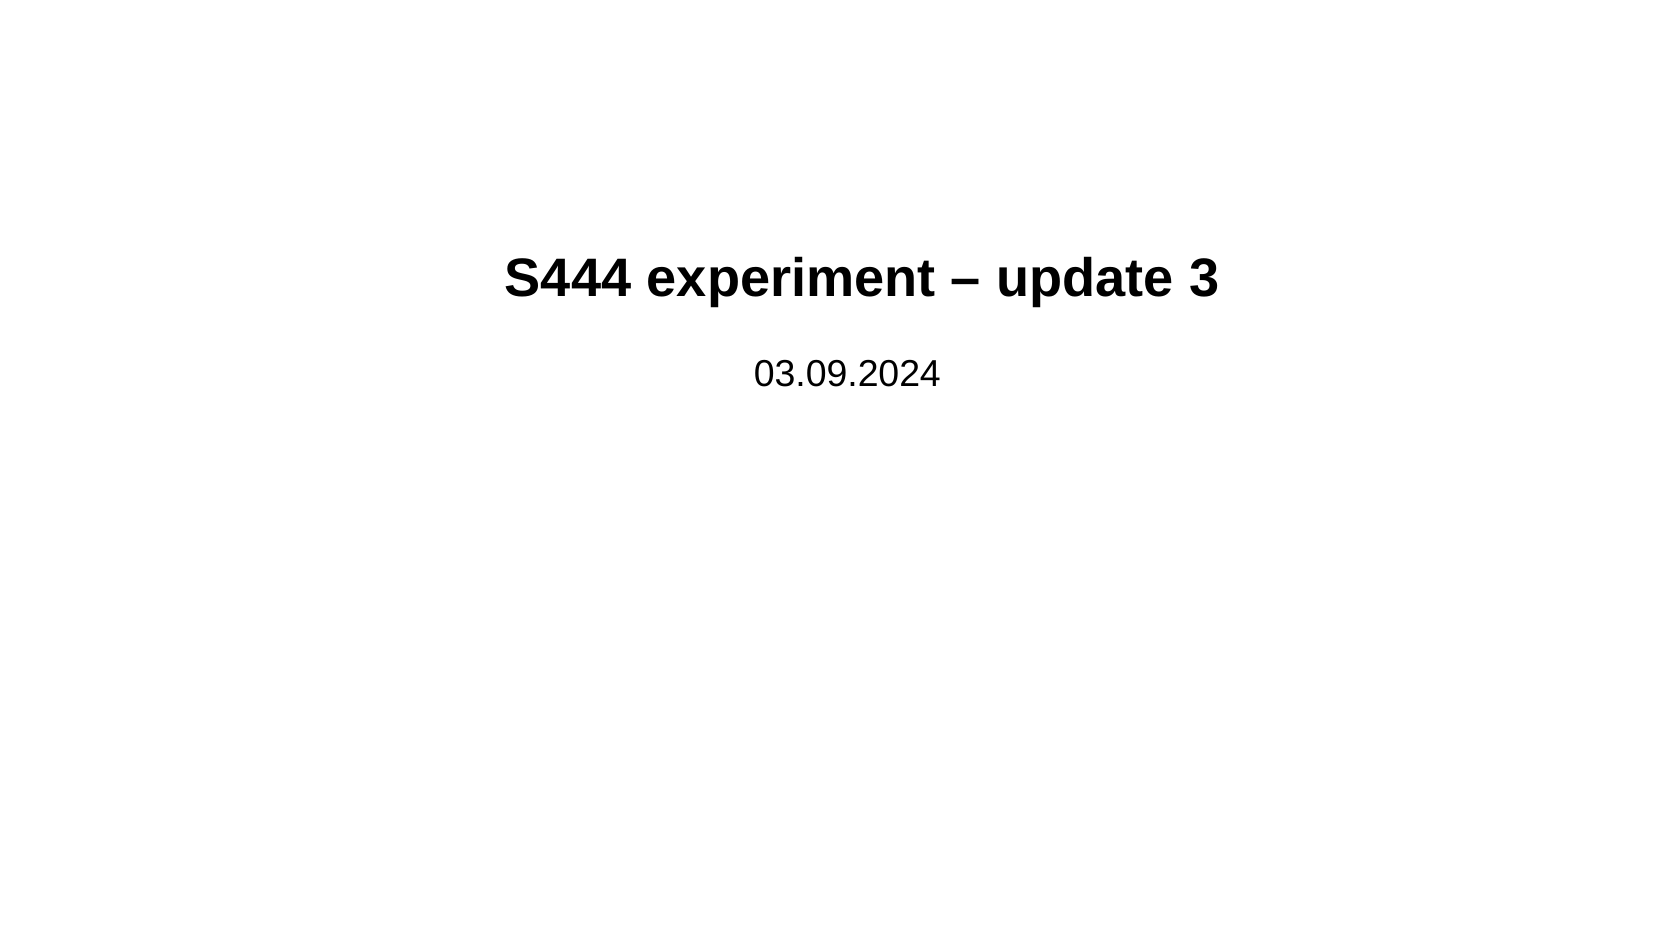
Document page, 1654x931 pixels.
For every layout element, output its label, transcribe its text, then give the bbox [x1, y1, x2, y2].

text_box S444 experiment – update 3 [150, 240, 1576, 316]
text_box 03.09.2024 [540, 345, 1156, 402]
